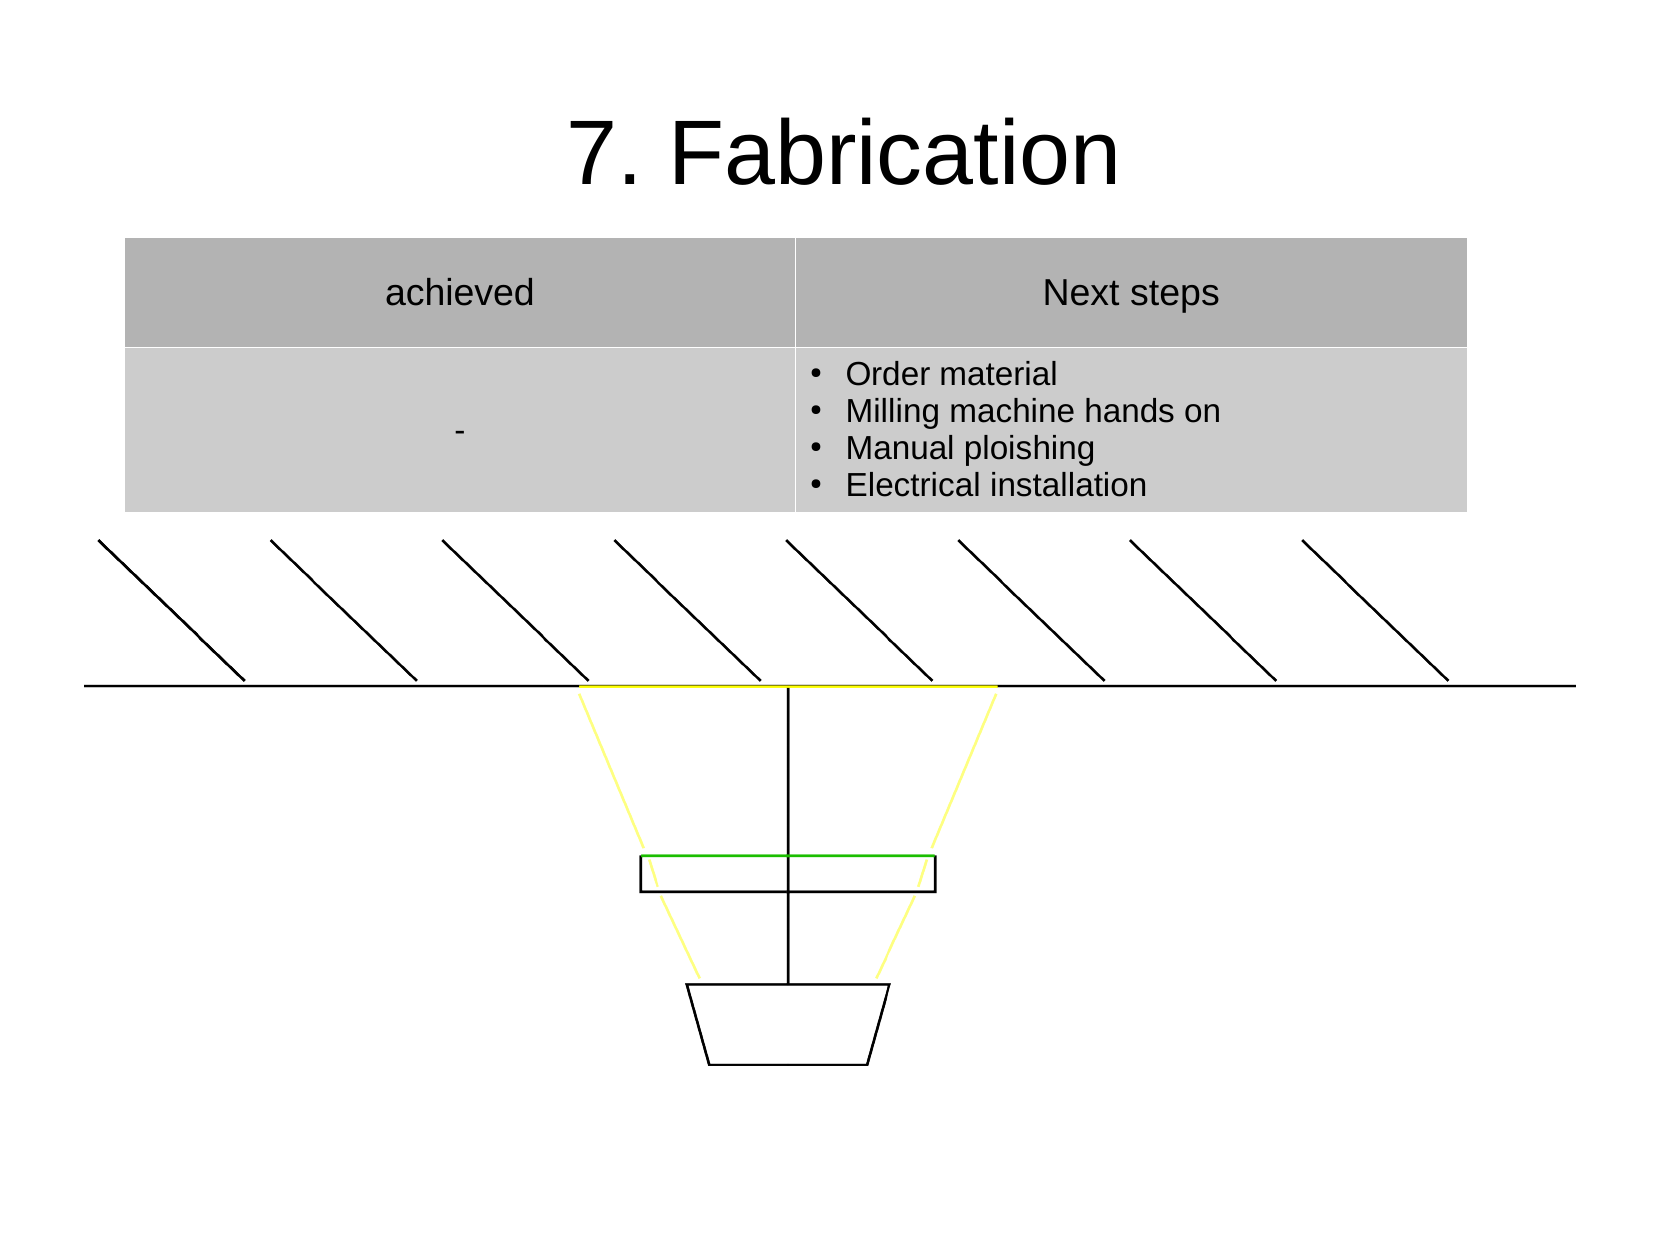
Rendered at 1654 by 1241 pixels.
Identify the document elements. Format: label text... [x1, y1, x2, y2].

table_cell Order material Milling machine hands on Manual ploishing Electrical installation [796, 348, 1467, 512]
table_header Next steps [796, 238, 1467, 347]
picture [84, 539, 1576, 1066]
title 7. Fabrication [82, 49, 1571, 257]
table_cell - [125, 348, 795, 512]
table_header achieved [125, 238, 795, 347]
